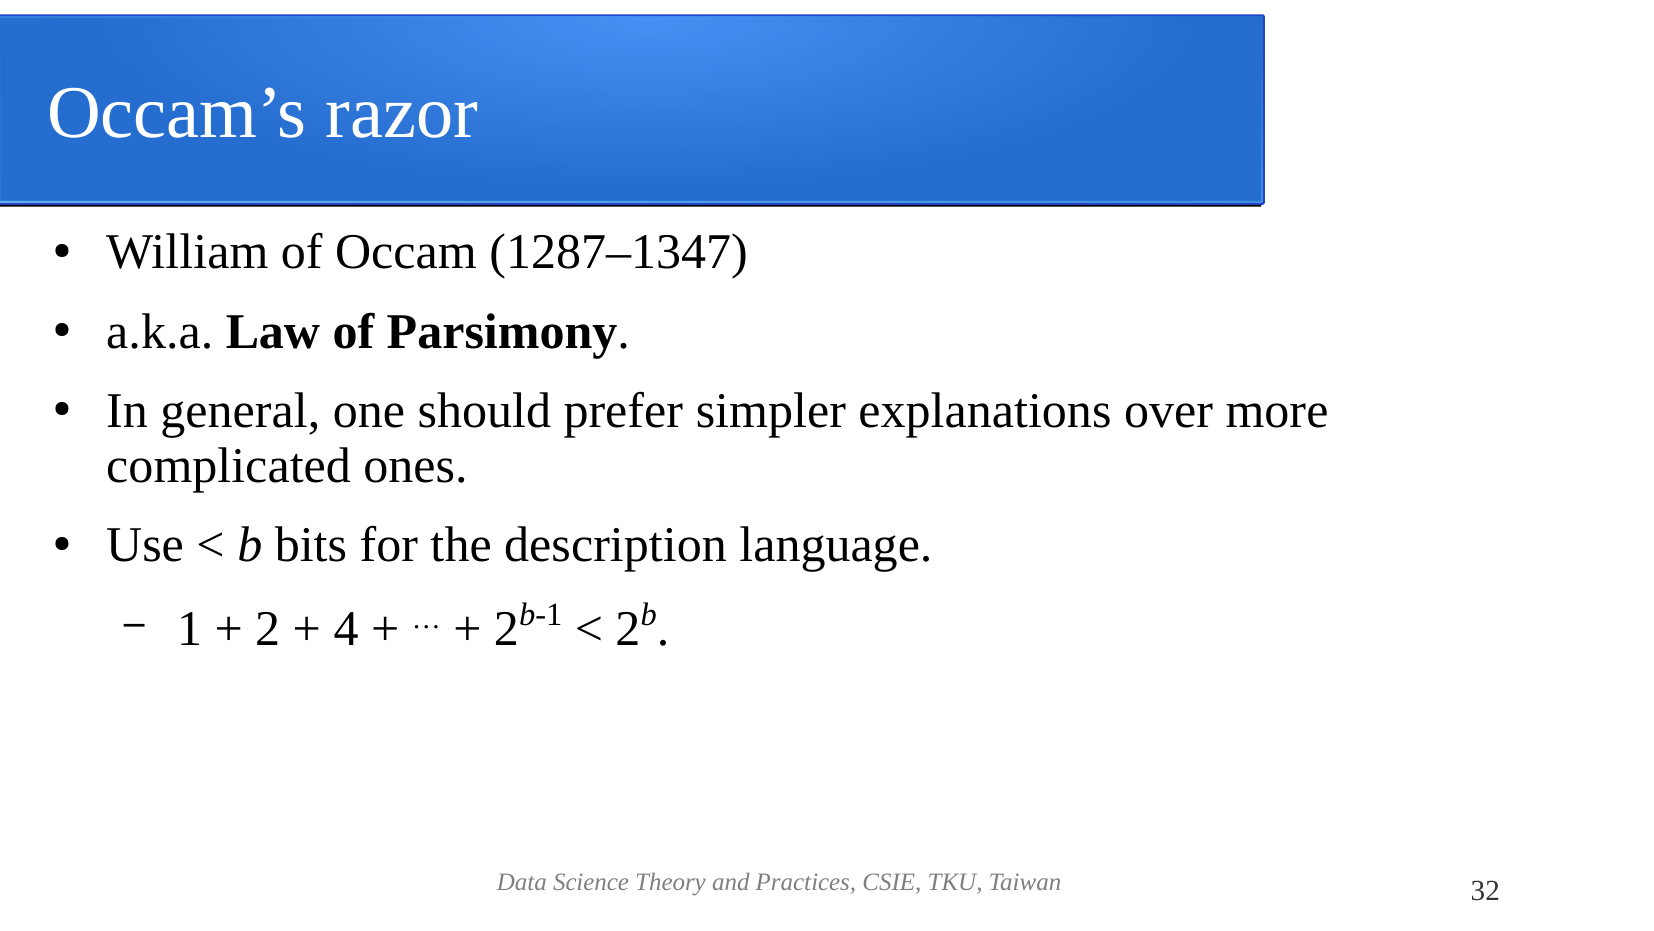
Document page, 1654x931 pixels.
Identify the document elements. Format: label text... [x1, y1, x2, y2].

title Occam’s razor [47, 35, 1199, 189]
list William of Occam (1287–1347) a.k.a. Law of Parsimony. In general, one should prefer simpler explanations over more complicated ones. Use < b bits for the description language. 1 + 2 + 4 + … + 2b-1 < 2b. [35, 224, 1524, 764]
